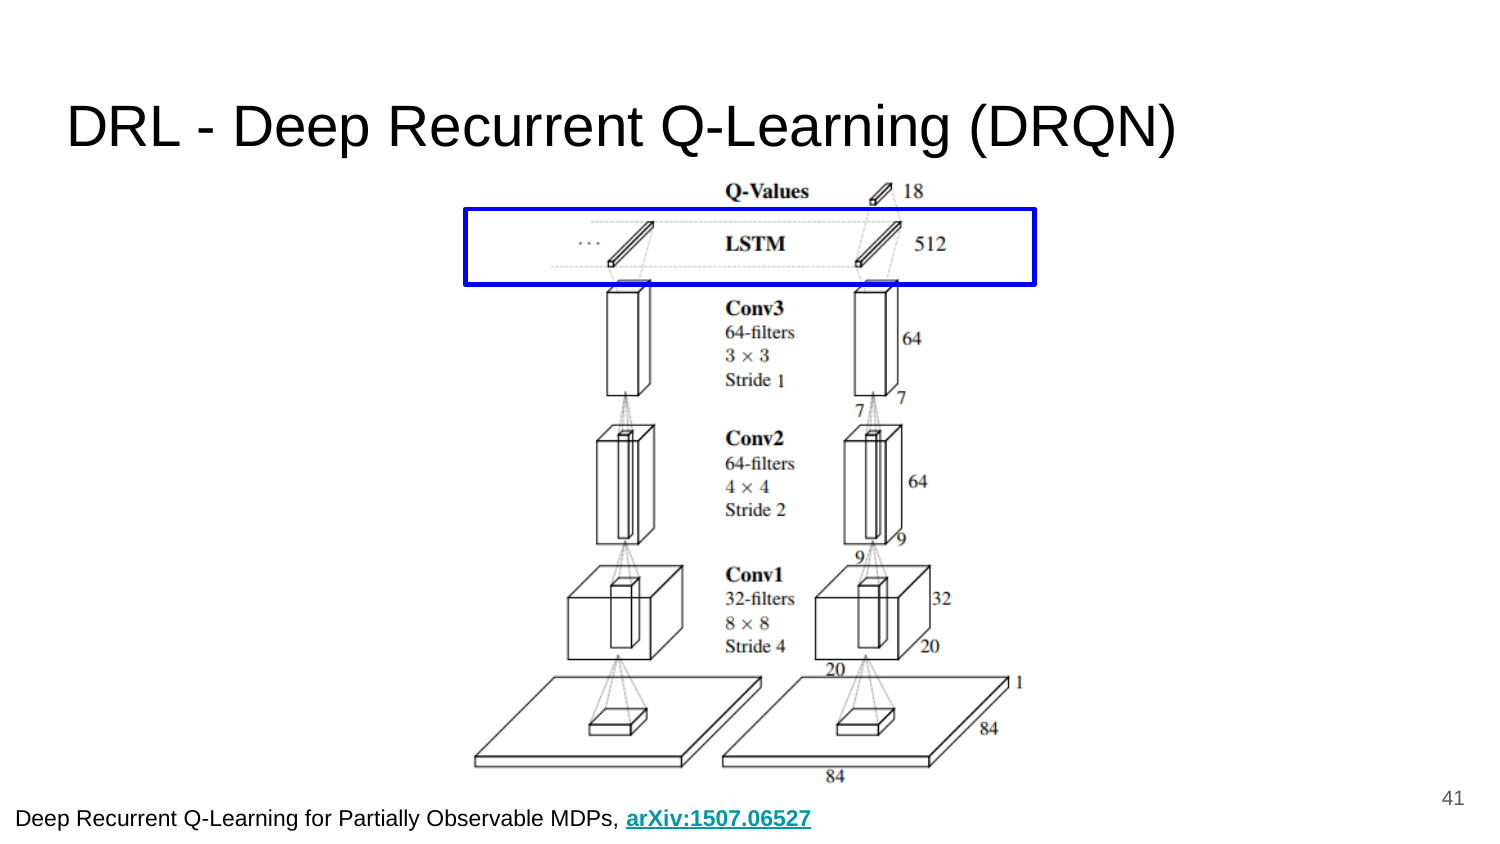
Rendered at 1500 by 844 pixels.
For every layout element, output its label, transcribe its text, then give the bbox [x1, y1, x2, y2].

text_box Deep Recurrent Q-Learning for Partially Observable MDPs, arXiv:1507.06527 [0, 788, 976, 844]
title DRL - Deep Recurrent Q-Learning (DRQN) [51, 72, 1449, 167]
picture [468, 211, 1032, 282]
picture [465, 287, 1035, 789]
picture [465, 166, 1035, 207]
slide_number <number> [1389, 764, 1480, 830]
